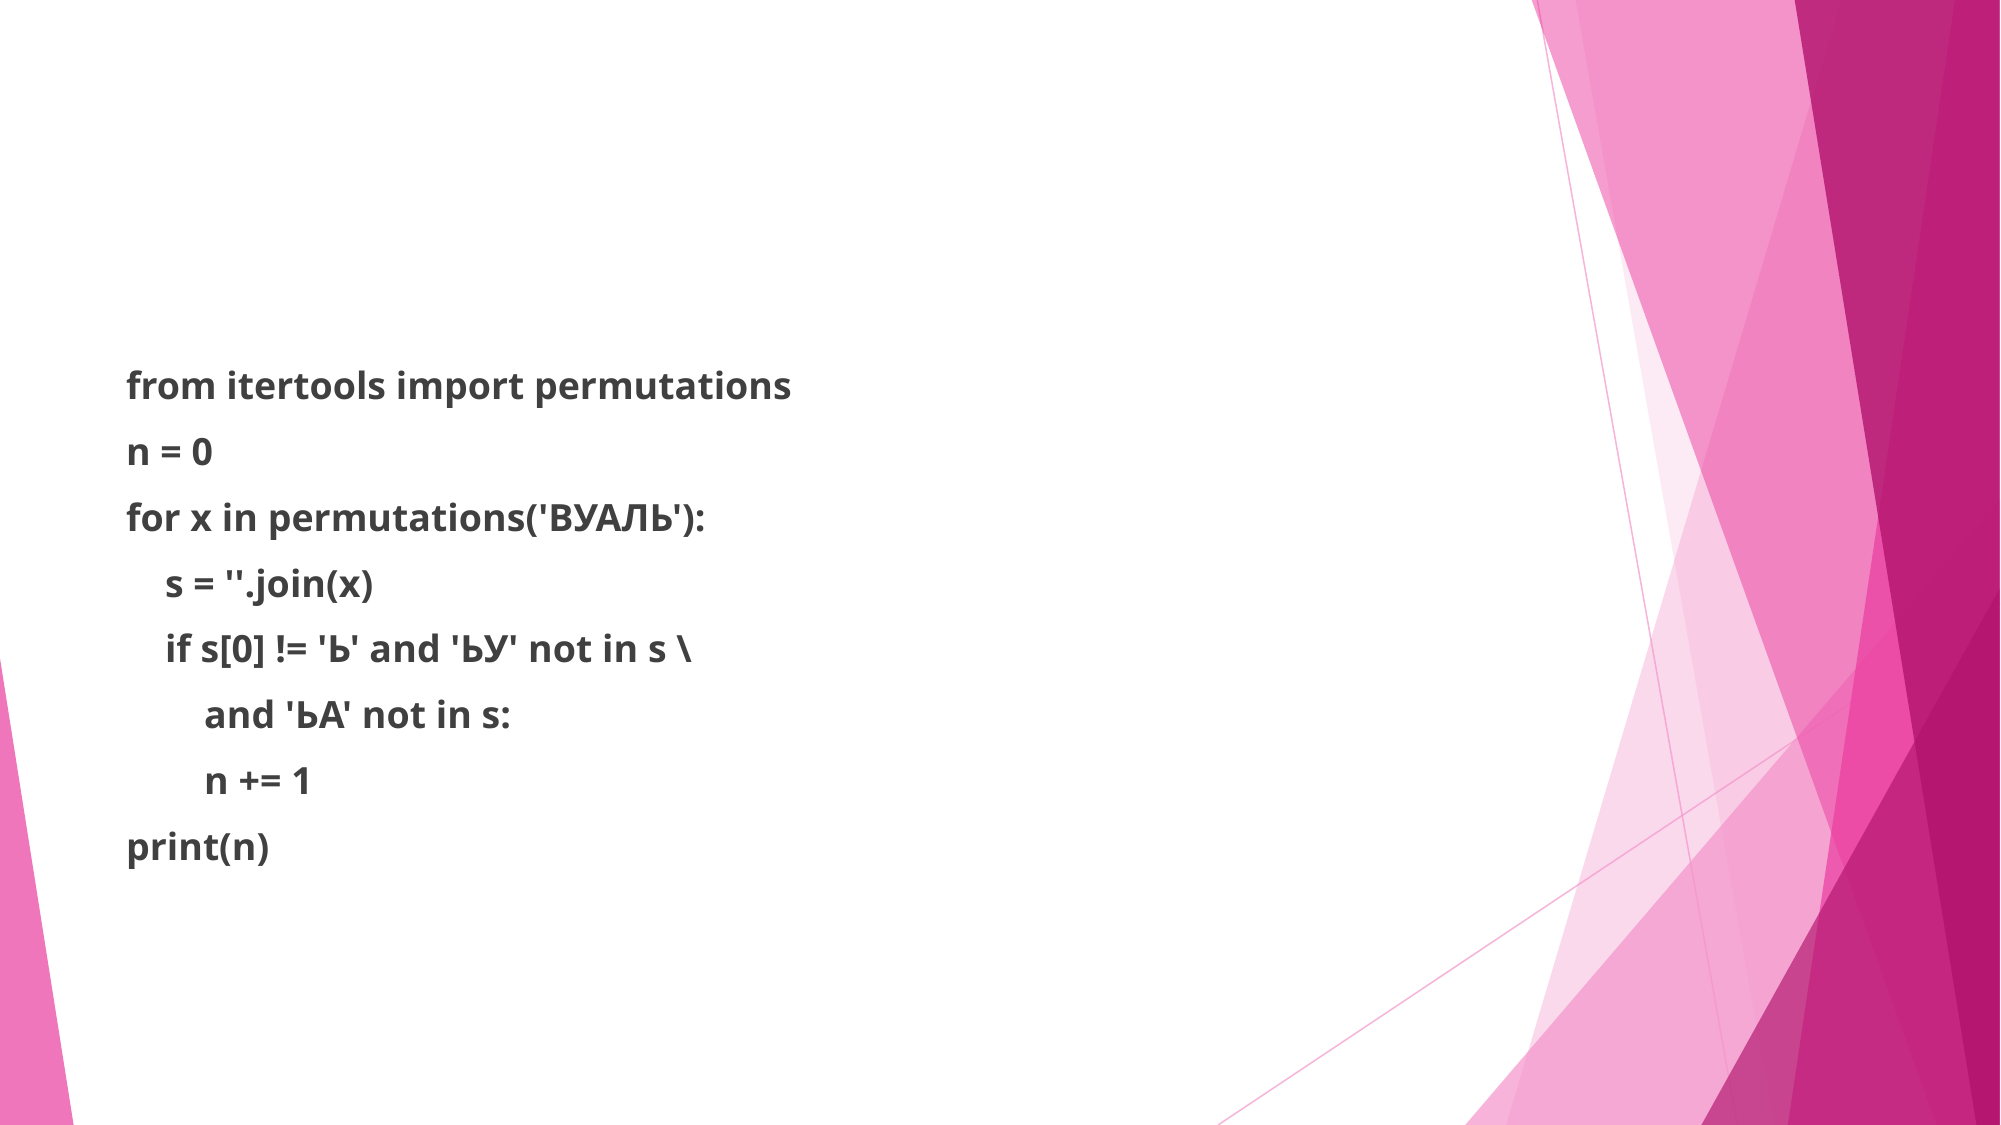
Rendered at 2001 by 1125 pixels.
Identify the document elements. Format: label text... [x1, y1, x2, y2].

list from itertools import permutations n = 0 for x in permutations('ВУАЛЬ'): s = ''.join(x) if s[0] != 'Ь' and 'ЬУ' not in s \ and 'ЬА' not in s: n += 1 print(n) [111, 354, 1522, 992]
